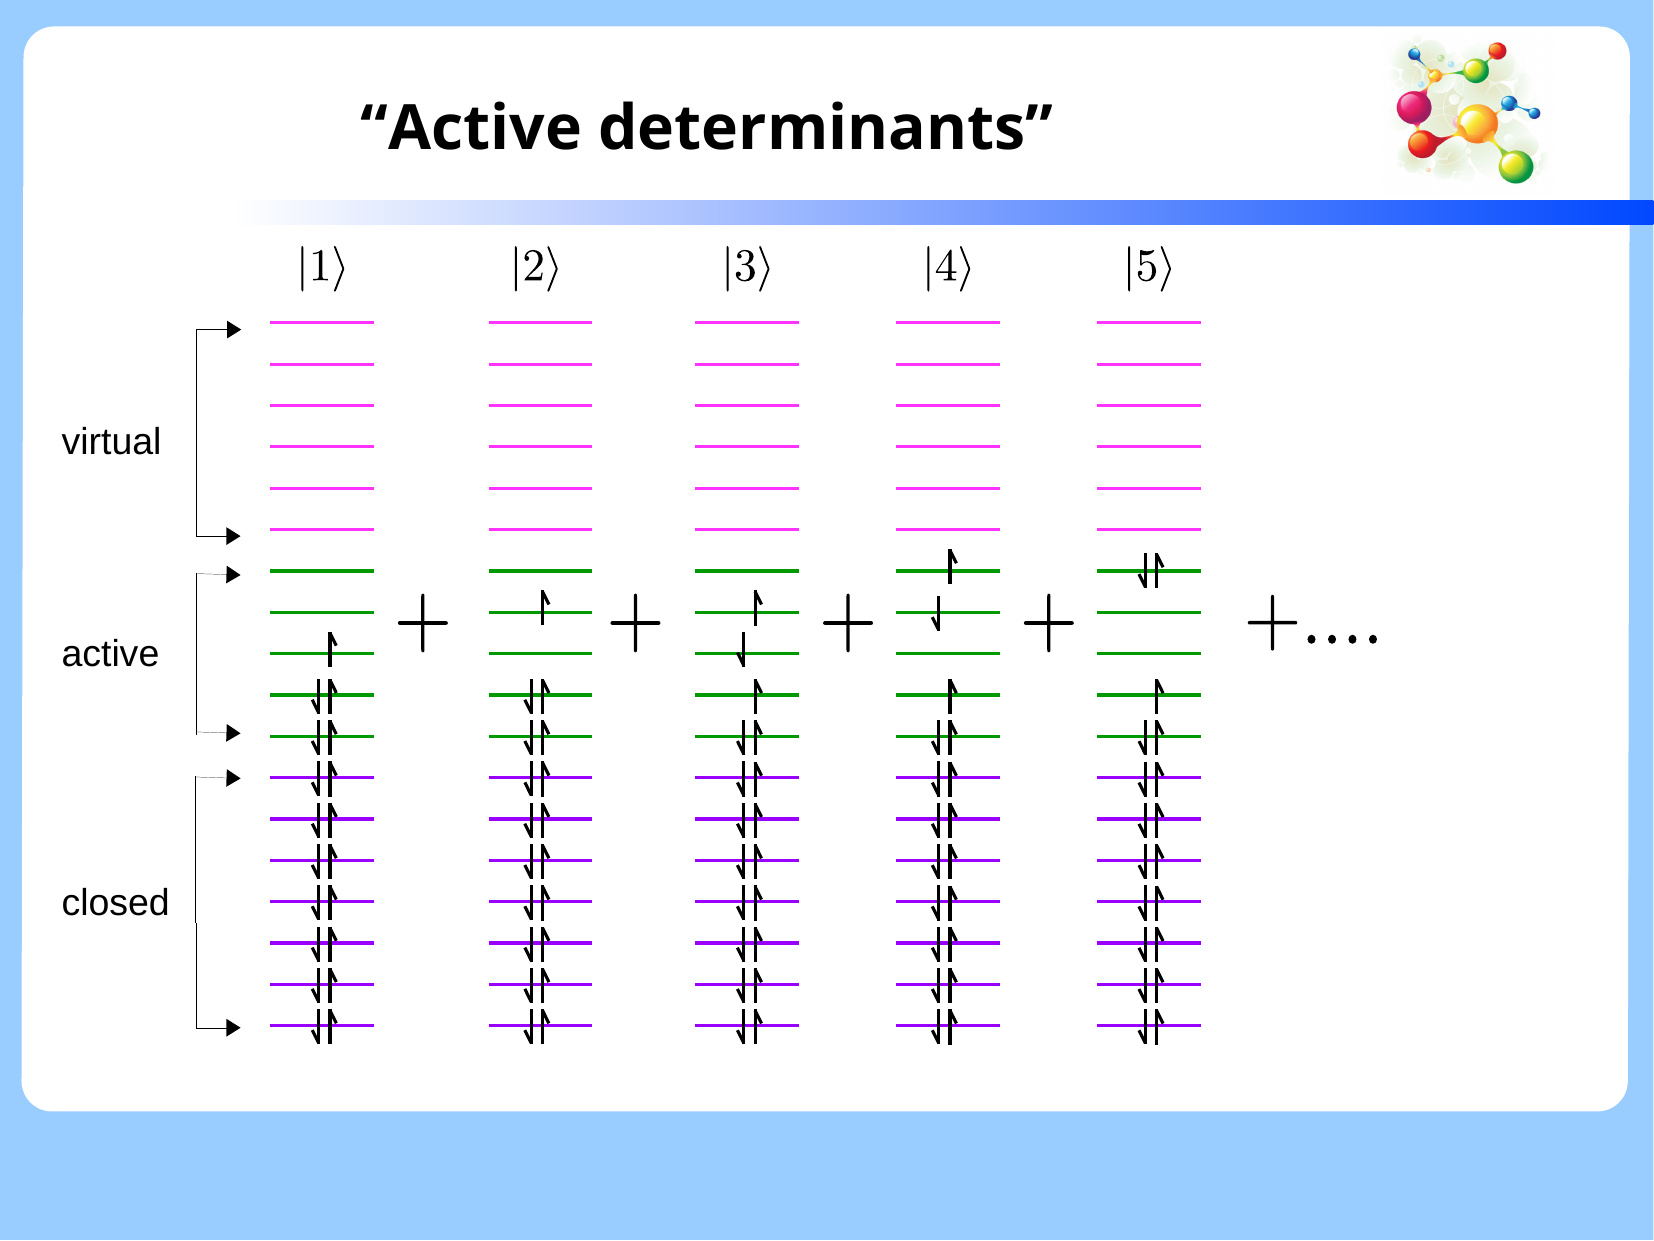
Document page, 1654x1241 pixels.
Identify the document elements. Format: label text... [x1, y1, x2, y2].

text_box [606, 593, 665, 653]
text_box [1019, 593, 1078, 653]
text_box virtual [46, 412, 177, 512]
text_box closed [46, 873, 314, 931]
title “Active determinants” [82, 49, 1332, 201]
text_box [393, 593, 452, 653]
picture [1382, 29, 1556, 195]
text_box [296, 245, 350, 292]
text_box [922, 246, 976, 292]
text_box [721, 246, 775, 292]
text_box [1243, 594, 1384, 651]
text_box [1122, 246, 1177, 292]
text_box active [46, 625, 314, 683]
text_box [509, 246, 563, 292]
text_box [818, 593, 877, 653]
